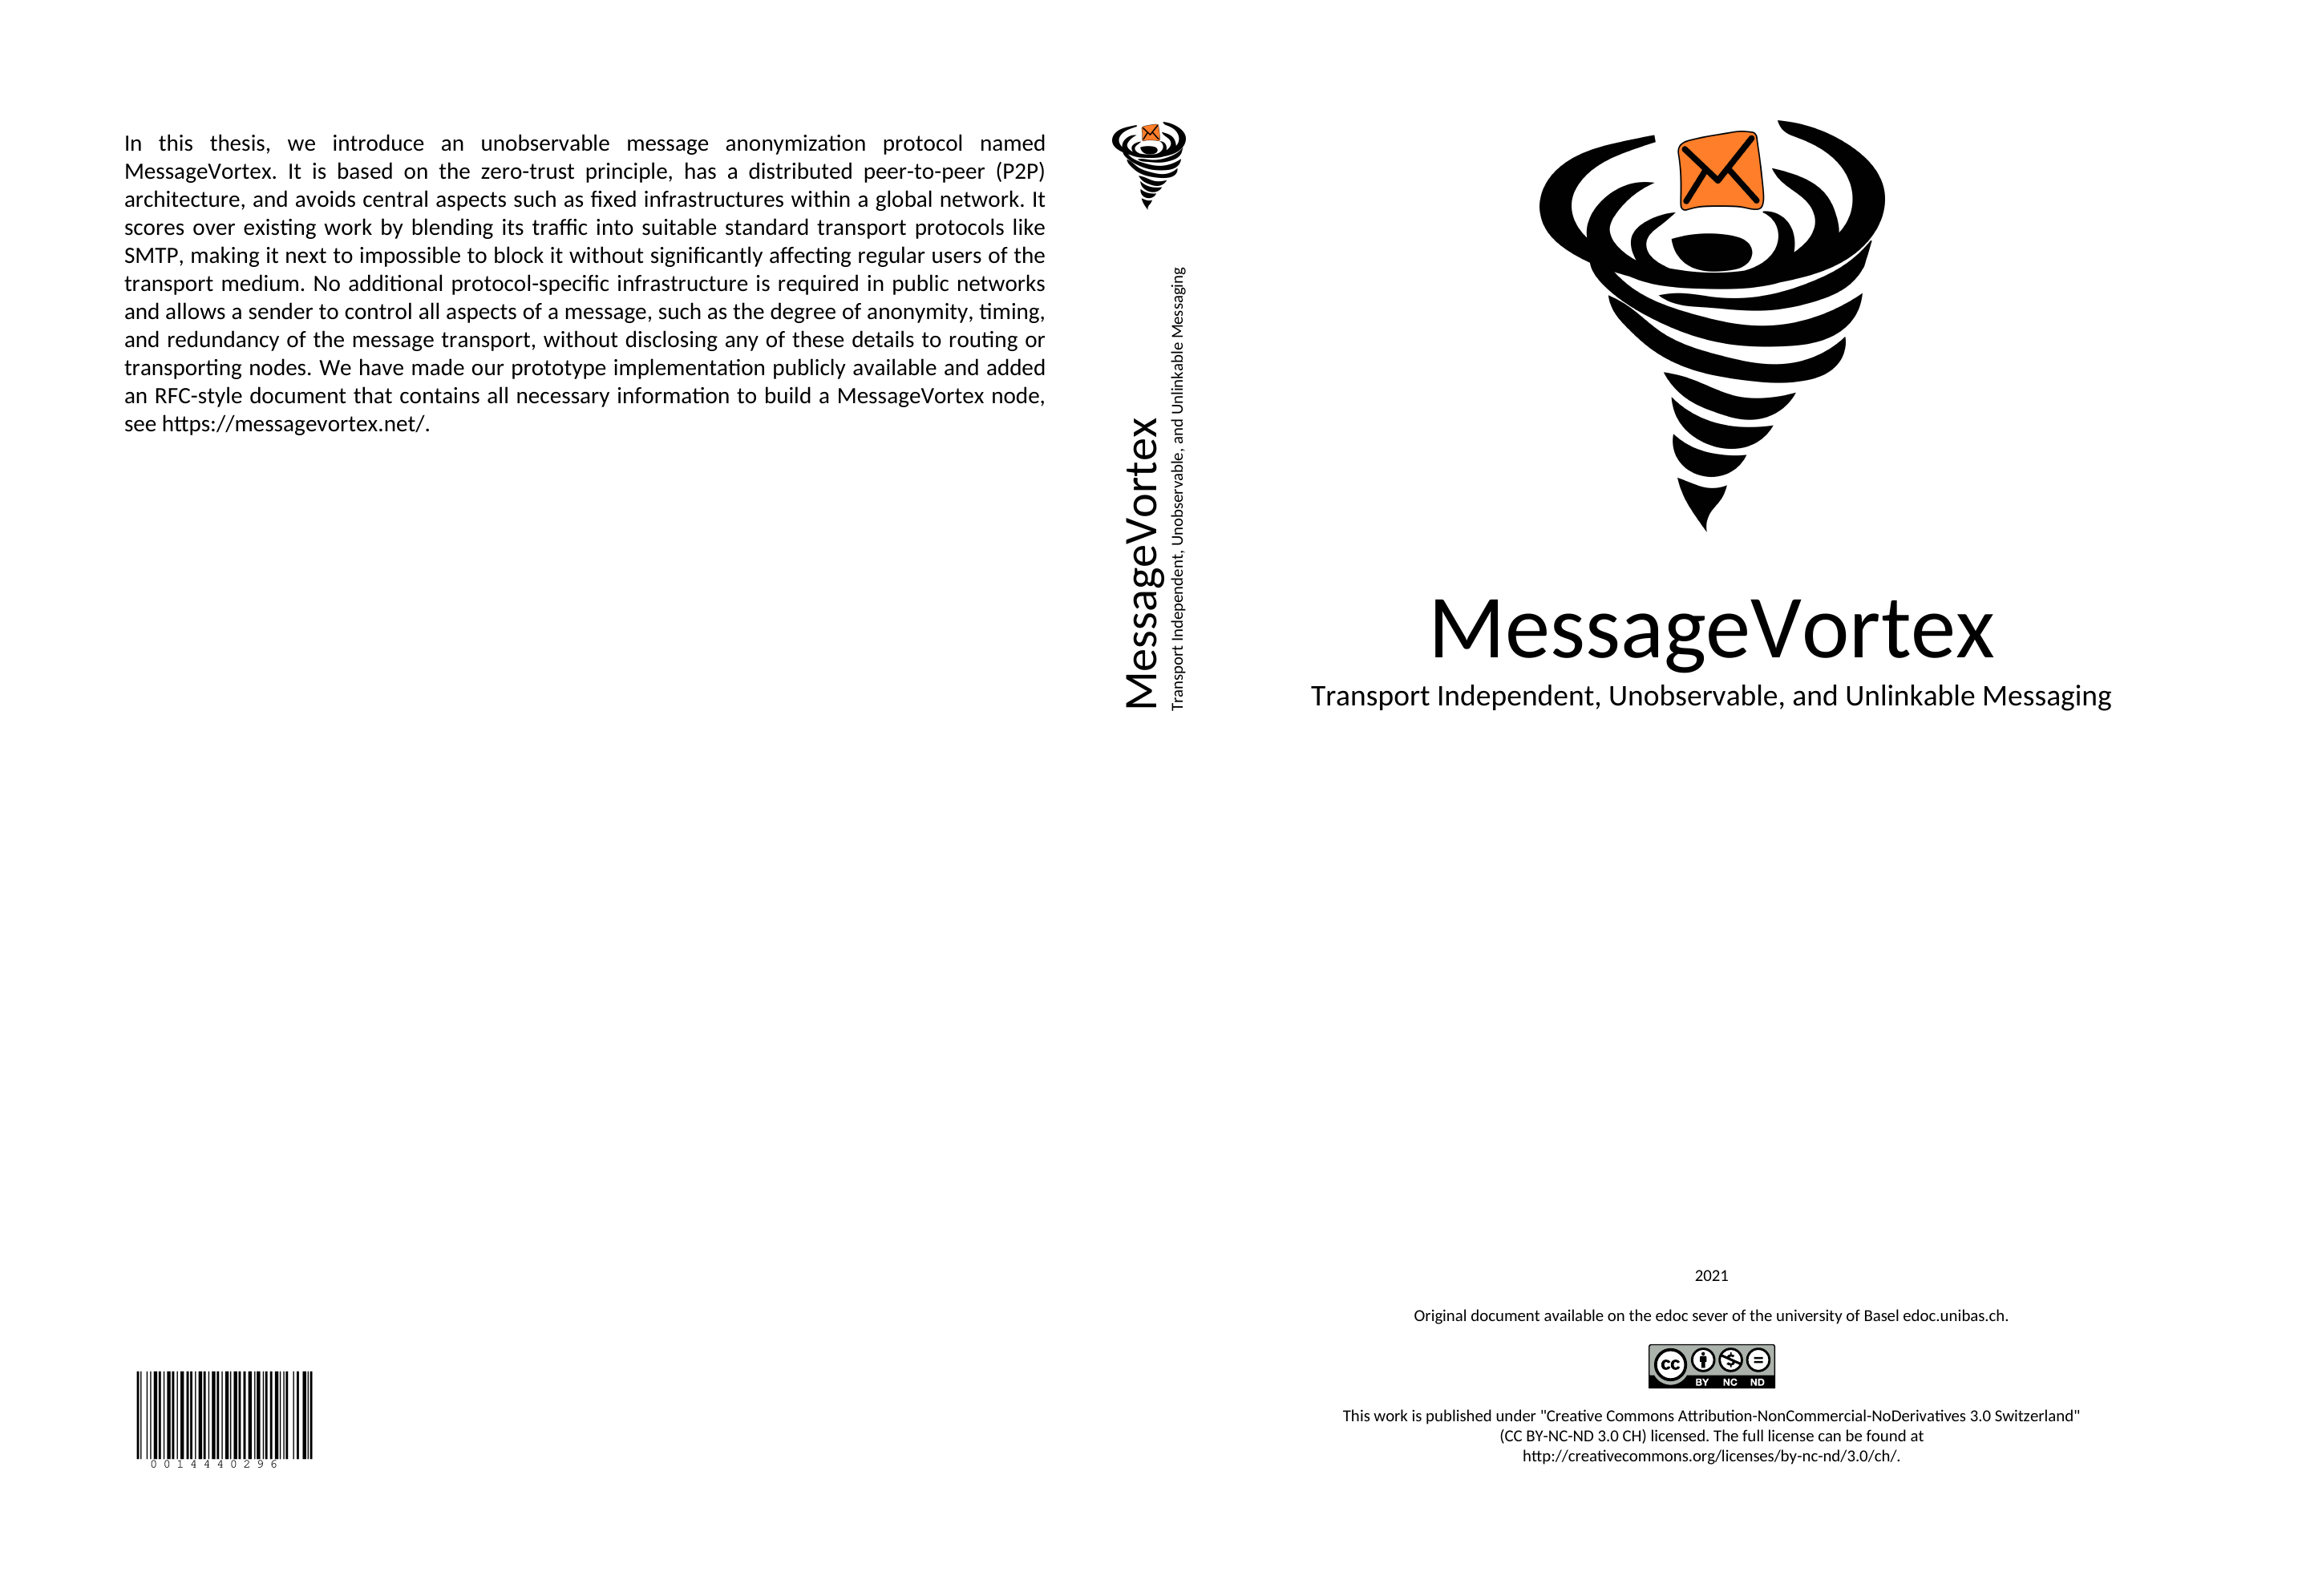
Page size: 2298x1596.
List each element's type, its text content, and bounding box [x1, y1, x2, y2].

text_box 2021 Original document available on the edoc sever of the university of Basel edoc.unibas.ch. This work is published under "Creative Commons Attribution-NonCommercial-NoDerivatives 3.0 Switzerland" (CC BY-NC-ND 3.0 CH) licensed. The full license can be found at http://creativecommons.org/licenses/by-nc-nd/3.0/ch/. [1203, 1259, 2221, 1474]
picture [1539, 120, 1885, 532]
picture [1112, 122, 1186, 210]
text_box MessageVortex Transport Independent, Unobservable, and Unlinkable Messaging [1103, 176, 1195, 724]
picture [1649, 1343, 1776, 1389]
picture [128, 1364, 318, 1474]
text_box In this thesis, we introduce an unobservable message anonymization protocol named MessageVortex. It is based on the zero-trust principle, has a distributed peer-to-peer (P2P) architecture, and avoids central aspects such as fixed infrastructures within a global network. It scores over existing work by blending its traffic into suitable standard transport protocols like SMTP, making it next to impossible to block it without significantly affecting regular users of the transport medium. No additional protocol-specific infrastructure is required in public networks and allows a sender to control all aspects of a message, such as the degree of anonymity, timing, and redundancy of the message transport, without disclosing any of these details to routing or transporting nodes. We have made our prototype implementation publicly available and added an RFC-style document that contains all necessary information to build a MessageVortex node, see https://messagevortex.net/. [76, 121, 1095, 446]
text_box MessageVortex Transport Independent, Unobservable, and Unlinkable Messaging [1203, 561, 2221, 724]
